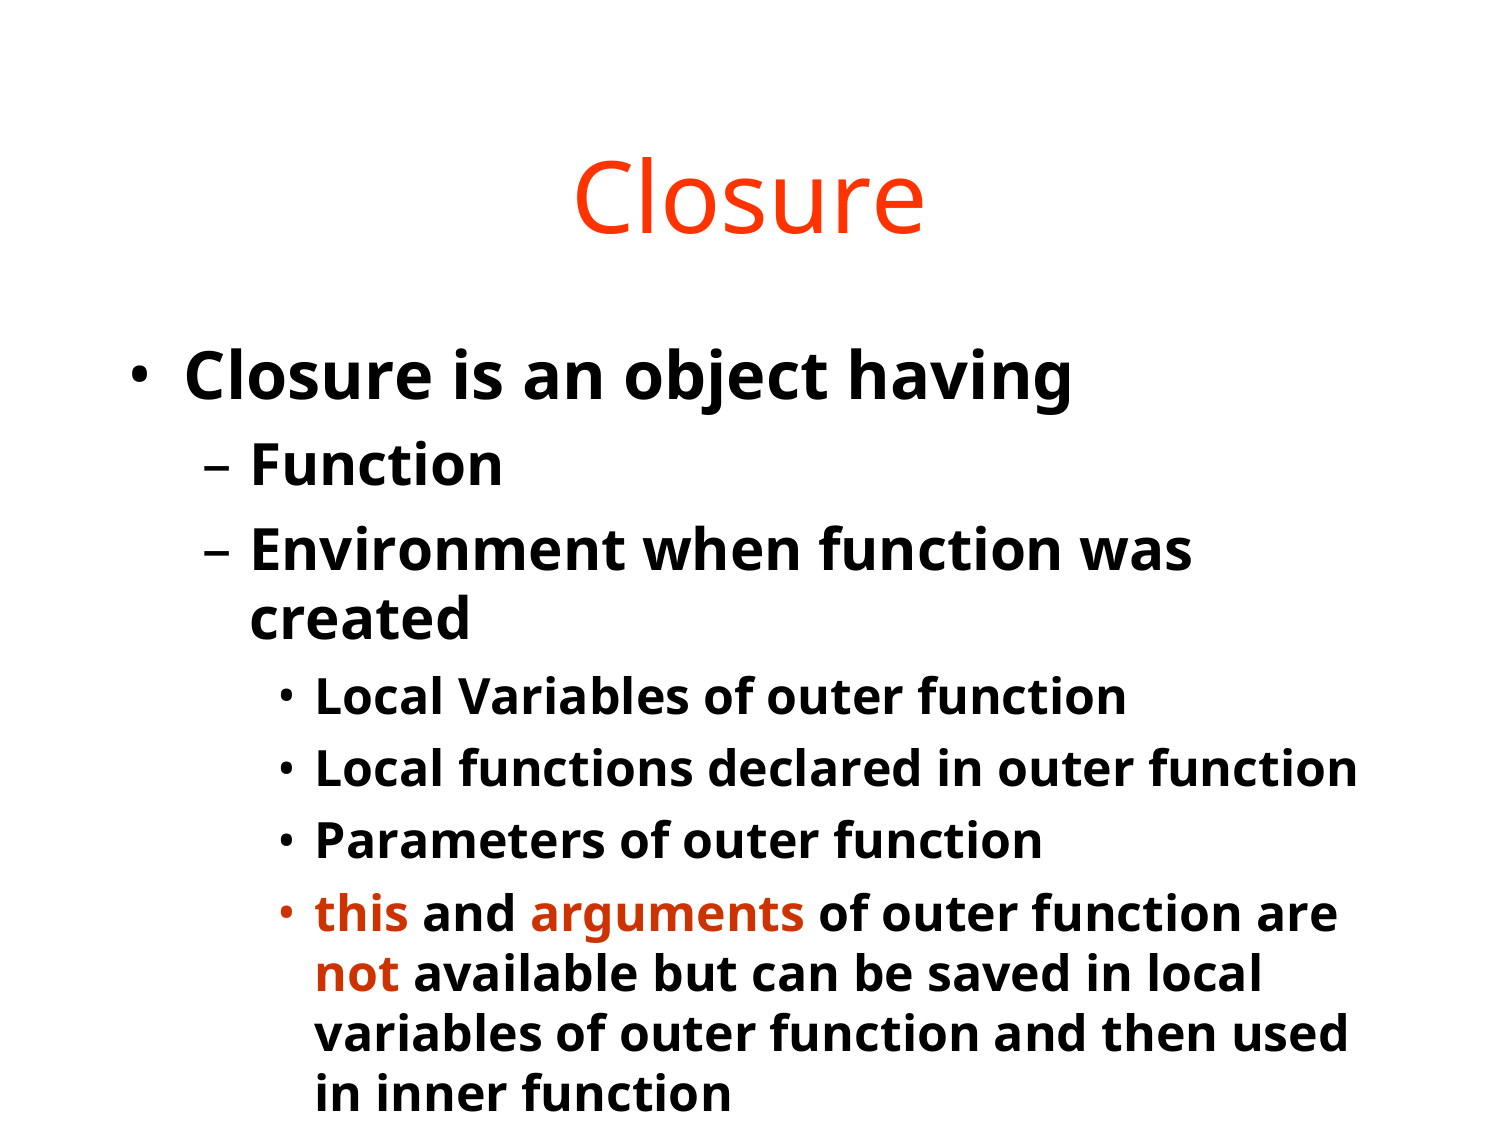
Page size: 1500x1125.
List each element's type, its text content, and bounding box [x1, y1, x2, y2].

list Closure is an object having Function Environment when function was created Local Variables of outer function Local functions declared in outer function Parameters of outer function this and arguments of outer function are not available but can be saved in local variables of outer function and then used in inner function [112, 324, 1388, 1001]
title Closure [112, 99, 1388, 288]
